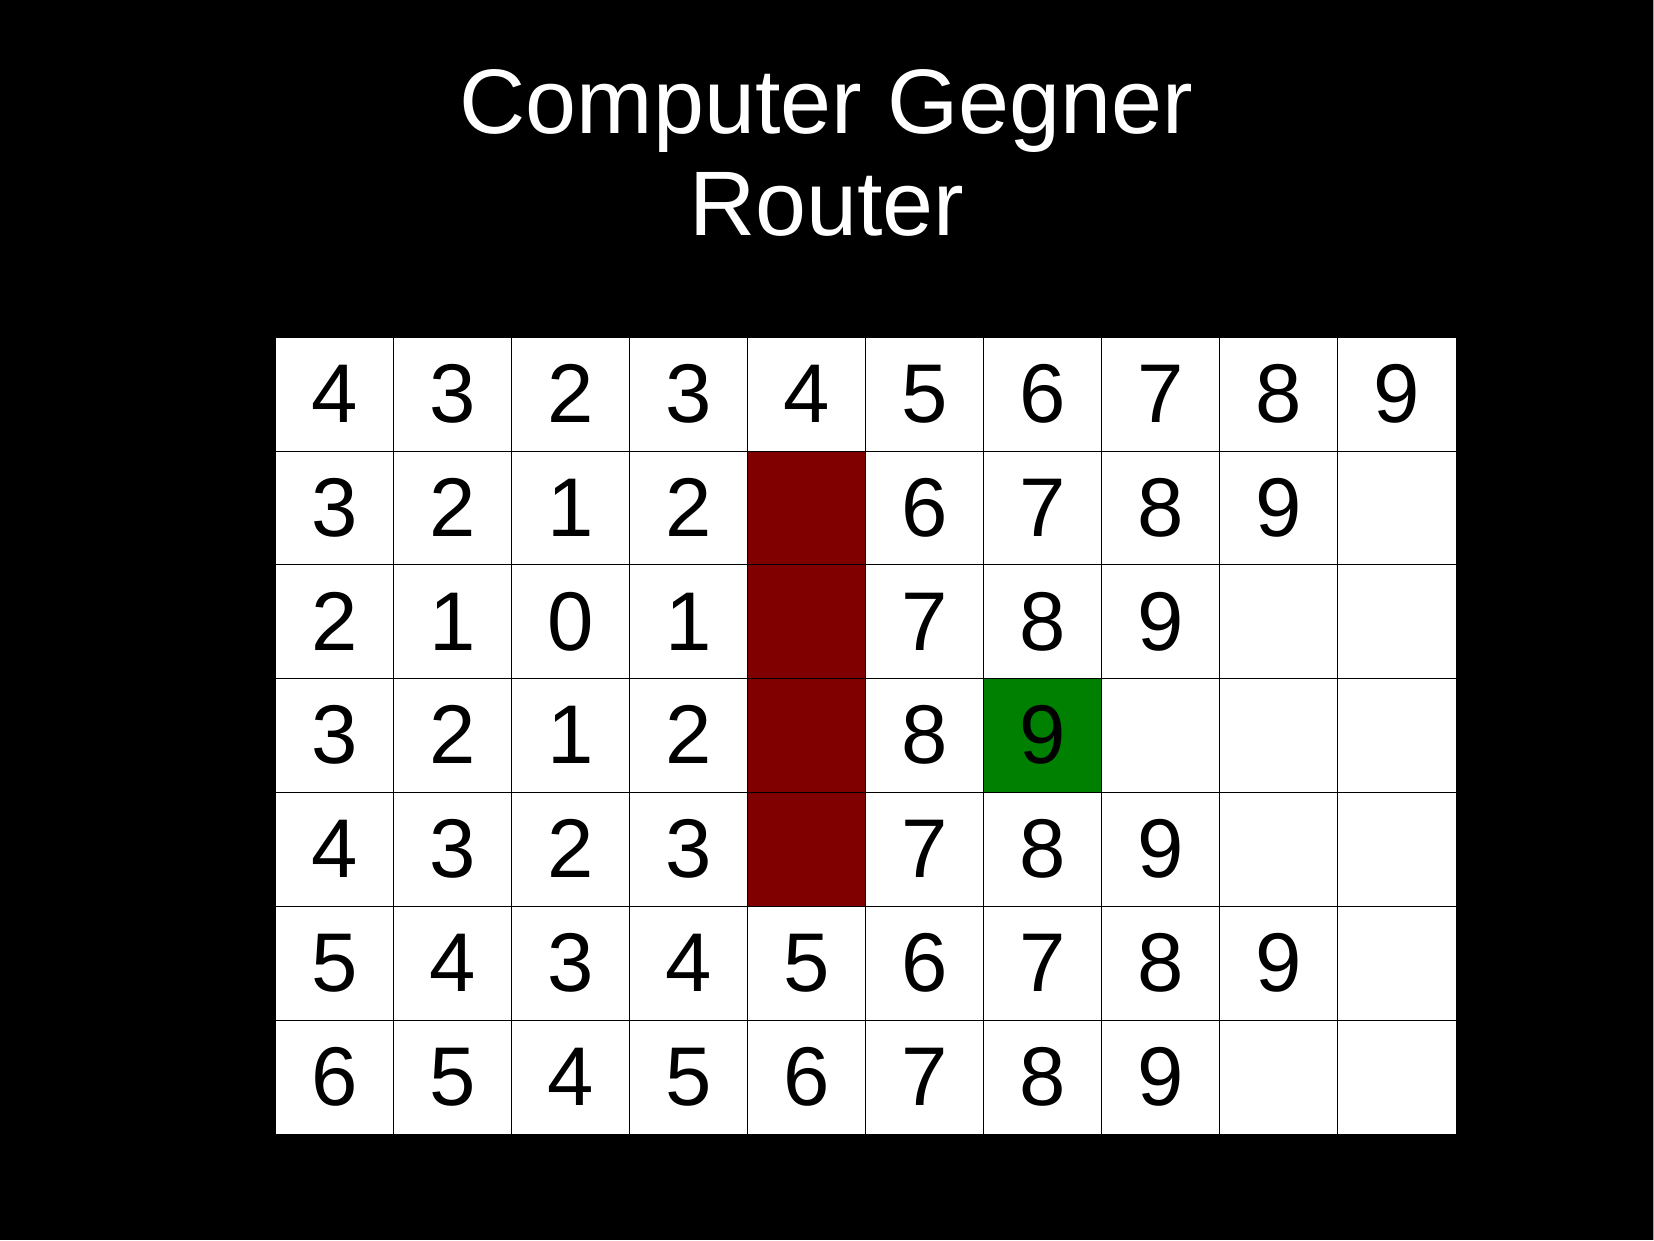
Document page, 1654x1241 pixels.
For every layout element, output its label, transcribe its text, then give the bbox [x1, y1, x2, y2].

table_cell 9 [1102, 793, 1219, 906]
table_cell [1338, 679, 1456, 792]
table_cell 9 [984, 679, 1101, 792]
table_cell 8 [984, 565, 1101, 678]
table_cell [1102, 679, 1219, 792]
table_header 9 [1338, 338, 1456, 451]
table_cell 1 [630, 565, 747, 678]
table_cell 6 [866, 452, 983, 564]
table_cell 2 [394, 679, 511, 792]
table_cell 2 [630, 452, 747, 564]
table_header 6 [984, 338, 1101, 451]
table_cell 8 [1102, 907, 1219, 1020]
table_cell [1338, 452, 1456, 564]
table_cell 1 [512, 452, 629, 564]
table_header 3 [394, 338, 511, 451]
table_cell 0 [512, 565, 629, 678]
table_cell [1338, 565, 1456, 678]
table_header 4 [748, 338, 865, 451]
table_cell [1220, 565, 1337, 678]
table_cell 6 [866, 907, 983, 1020]
table_cell 7 [866, 1021, 983, 1134]
table_cell 5 [276, 907, 393, 1020]
table_cell 9 [1102, 565, 1219, 678]
table_cell [1338, 793, 1456, 906]
table_cell 3 [276, 452, 393, 564]
table_cell 6 [276, 1021, 393, 1134]
table_header 3 [630, 338, 747, 451]
table_cell 2 [630, 679, 747, 792]
table_cell 8 [1102, 452, 1219, 564]
table_cell 5 [748, 907, 865, 1020]
table_cell 9 [1102, 1021, 1219, 1134]
table_header 2 [512, 338, 629, 451]
table_cell [748, 679, 865, 792]
table_cell 9 [1220, 452, 1337, 564]
table_cell 7 [984, 907, 1101, 1020]
table_header 5 [866, 338, 983, 451]
table_cell 5 [630, 1021, 747, 1134]
table_cell 4 [512, 1021, 629, 1134]
table_cell [1338, 1021, 1456, 1134]
table_cell 7 [866, 793, 983, 906]
table_cell 1 [512, 679, 629, 792]
table_cell 4 [630, 907, 747, 1020]
table_header 4 [276, 338, 393, 451]
table_cell [1220, 679, 1337, 792]
table_cell [1220, 793, 1337, 906]
table_cell [748, 565, 865, 678]
table_cell 1 [394, 565, 511, 678]
table_cell 2 [512, 793, 629, 906]
table_cell 7 [984, 452, 1101, 564]
table_cell [1338, 907, 1456, 1020]
title Computer Gegner Router [82, 49, 1571, 257]
table_cell 3 [630, 793, 747, 906]
table_cell 8 [866, 679, 983, 792]
table_cell 8 [984, 1021, 1101, 1134]
table_cell [748, 452, 865, 564]
table_cell 2 [276, 565, 393, 678]
table_cell 3 [276, 679, 393, 792]
table_cell 5 [394, 1021, 511, 1134]
table_cell 3 [394, 793, 511, 906]
table_cell 3 [512, 907, 629, 1020]
table_cell 6 [748, 1021, 865, 1134]
table_cell 2 [394, 452, 511, 564]
table_cell [748, 793, 865, 906]
table_cell 7 [866, 565, 983, 678]
table_cell 8 [984, 793, 1101, 906]
table_cell 4 [276, 793, 393, 906]
table_cell 4 [394, 907, 511, 1020]
table_header 7 [1102, 338, 1219, 451]
table_header 8 [1220, 338, 1337, 451]
table_cell [1220, 1021, 1337, 1134]
table_cell 9 [1220, 907, 1337, 1020]
